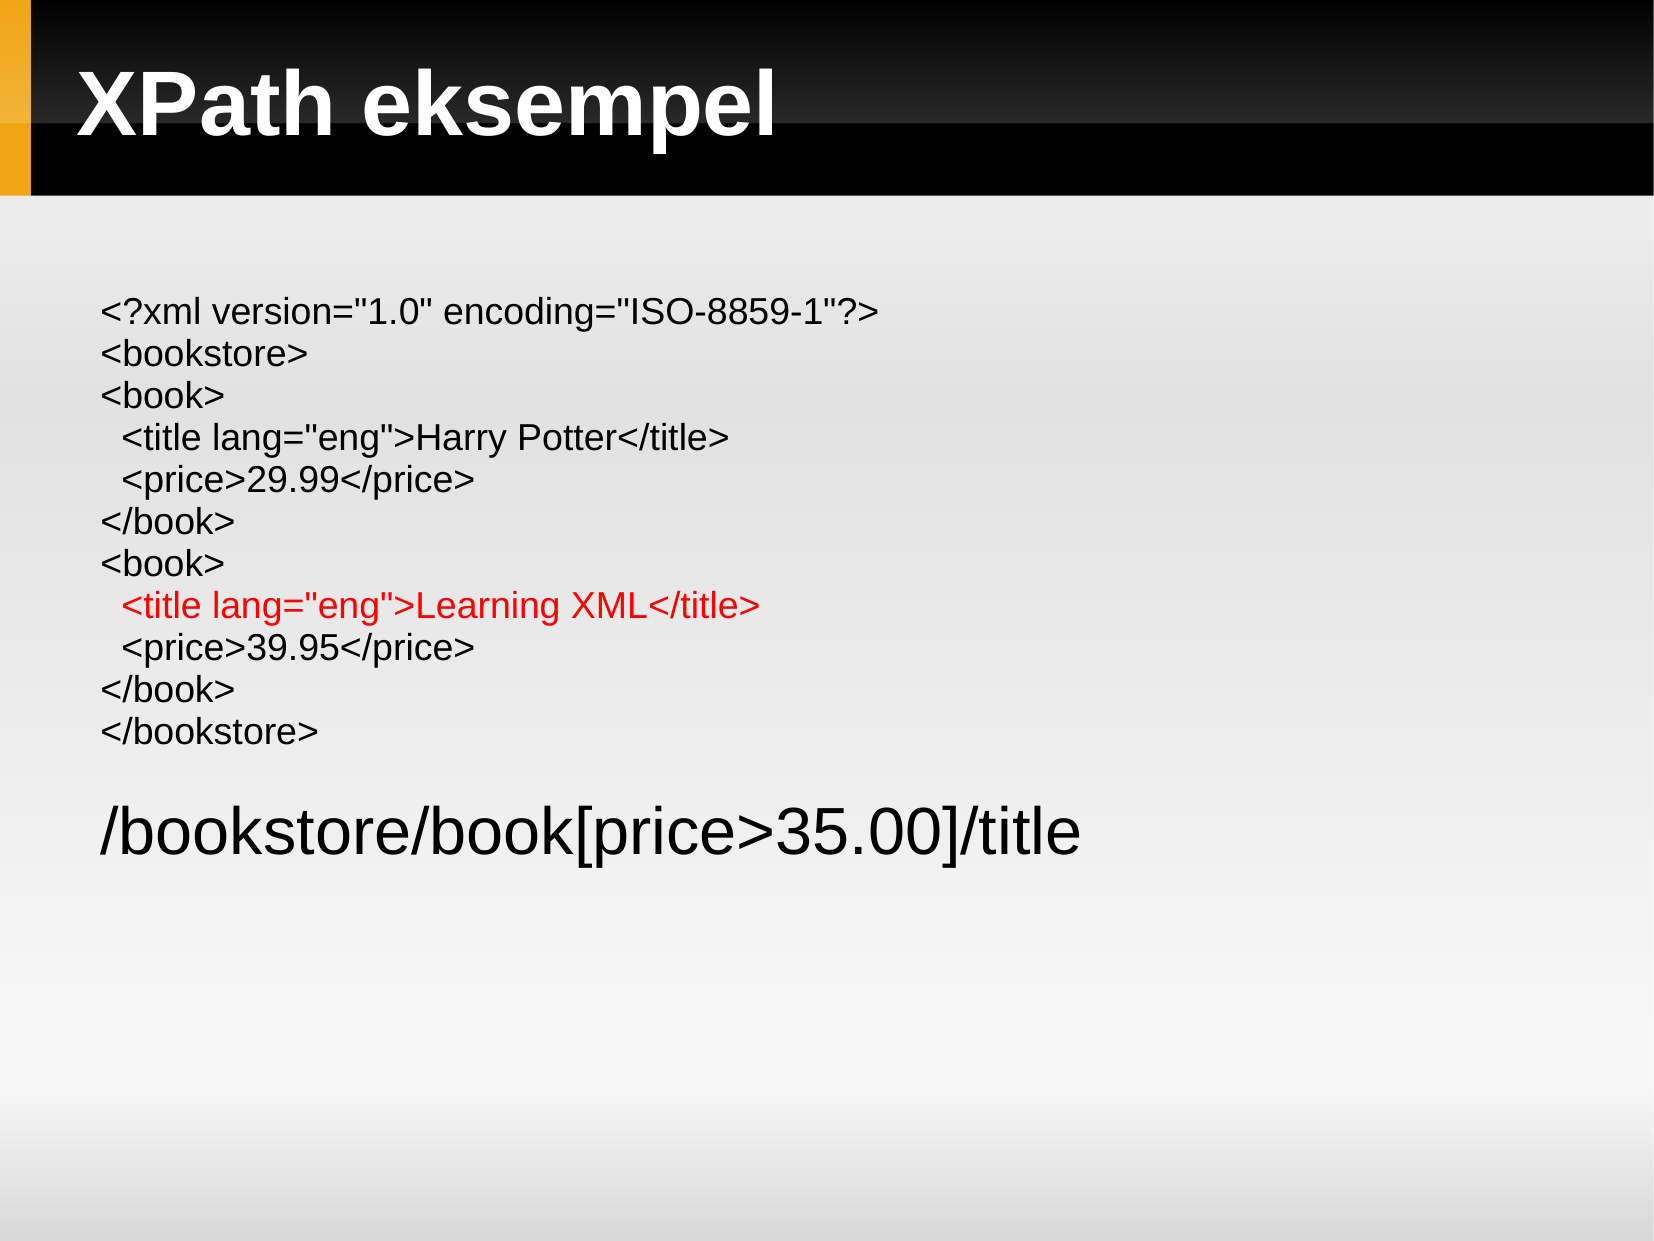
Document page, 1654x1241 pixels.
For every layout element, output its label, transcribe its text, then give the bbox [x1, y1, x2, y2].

list <?xml version="1.0" encoding="ISO-8859-1"?> <bookstore> <book> <title lang="eng">Harry Potter</title> <price>29.99</price> </book> <book> <title lang="eng">Learning XML</title> <price>39.95</price> </book> </bookstore> /bookstore/book[price>35.00]/title [82, 290, 1571, 1094]
picture [0, 0, 1654, 1241]
title XPath eksempel [76, 7, 1565, 200]
